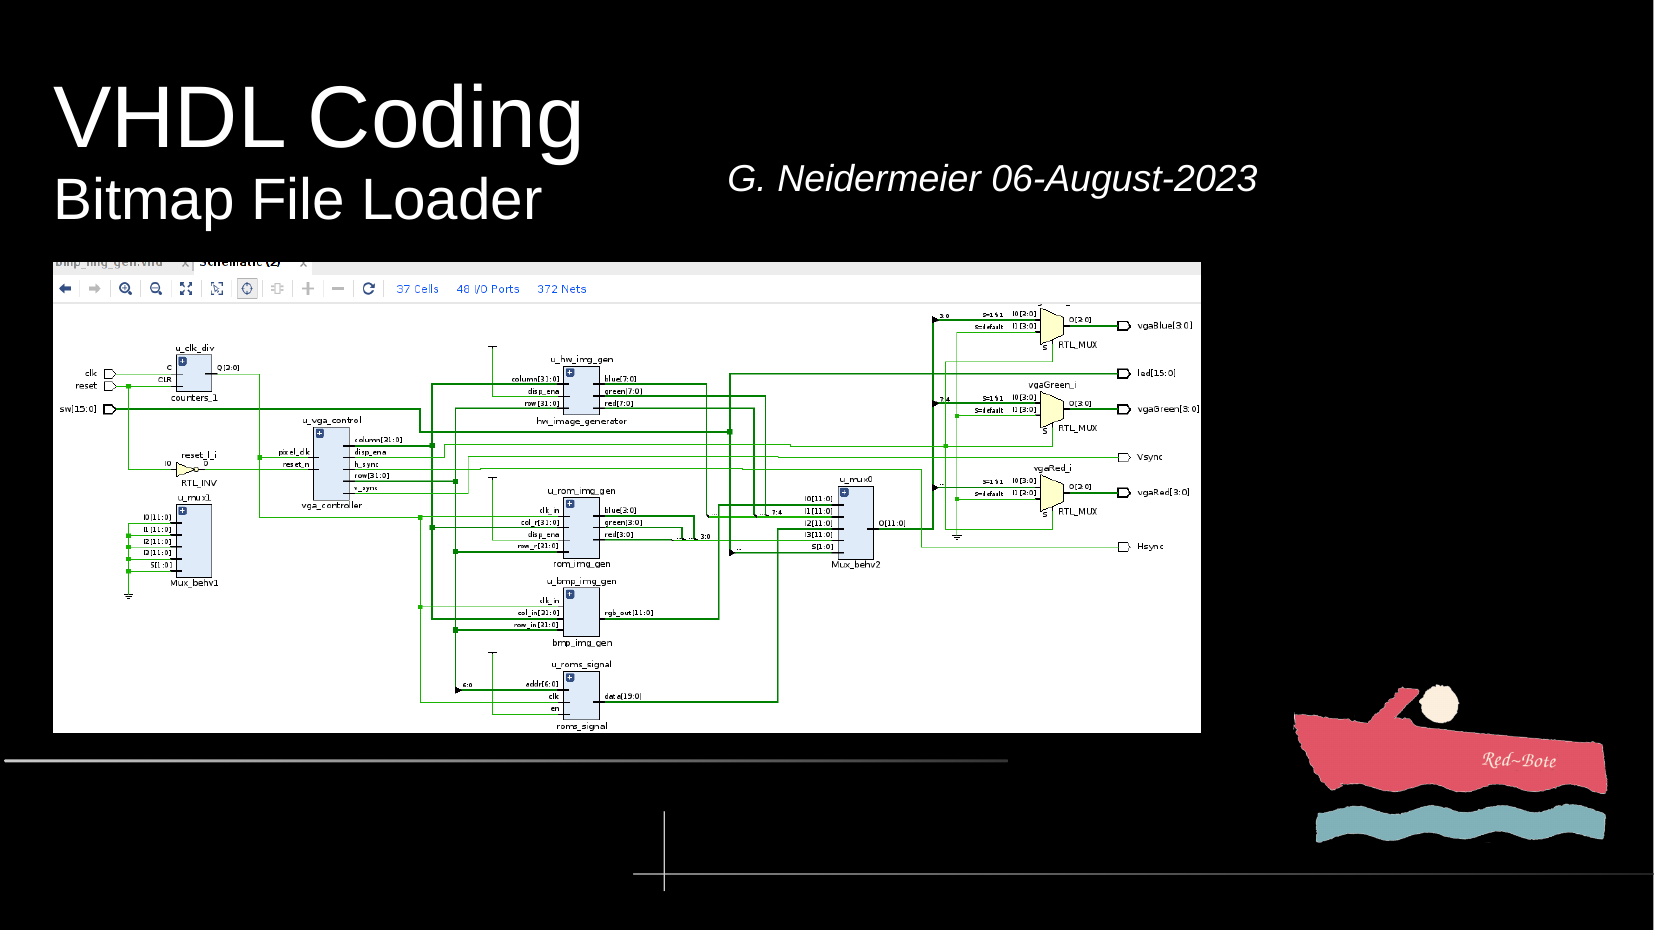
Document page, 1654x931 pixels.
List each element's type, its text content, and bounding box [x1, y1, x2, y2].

picture [53, 262, 1201, 733]
title VHDL Coding Bitmap File Loader [53, 37, 691, 262]
picture [1286, 667, 1617, 863]
text_box G. Neidermeier 06-August-2023 [712, 150, 1313, 249]
